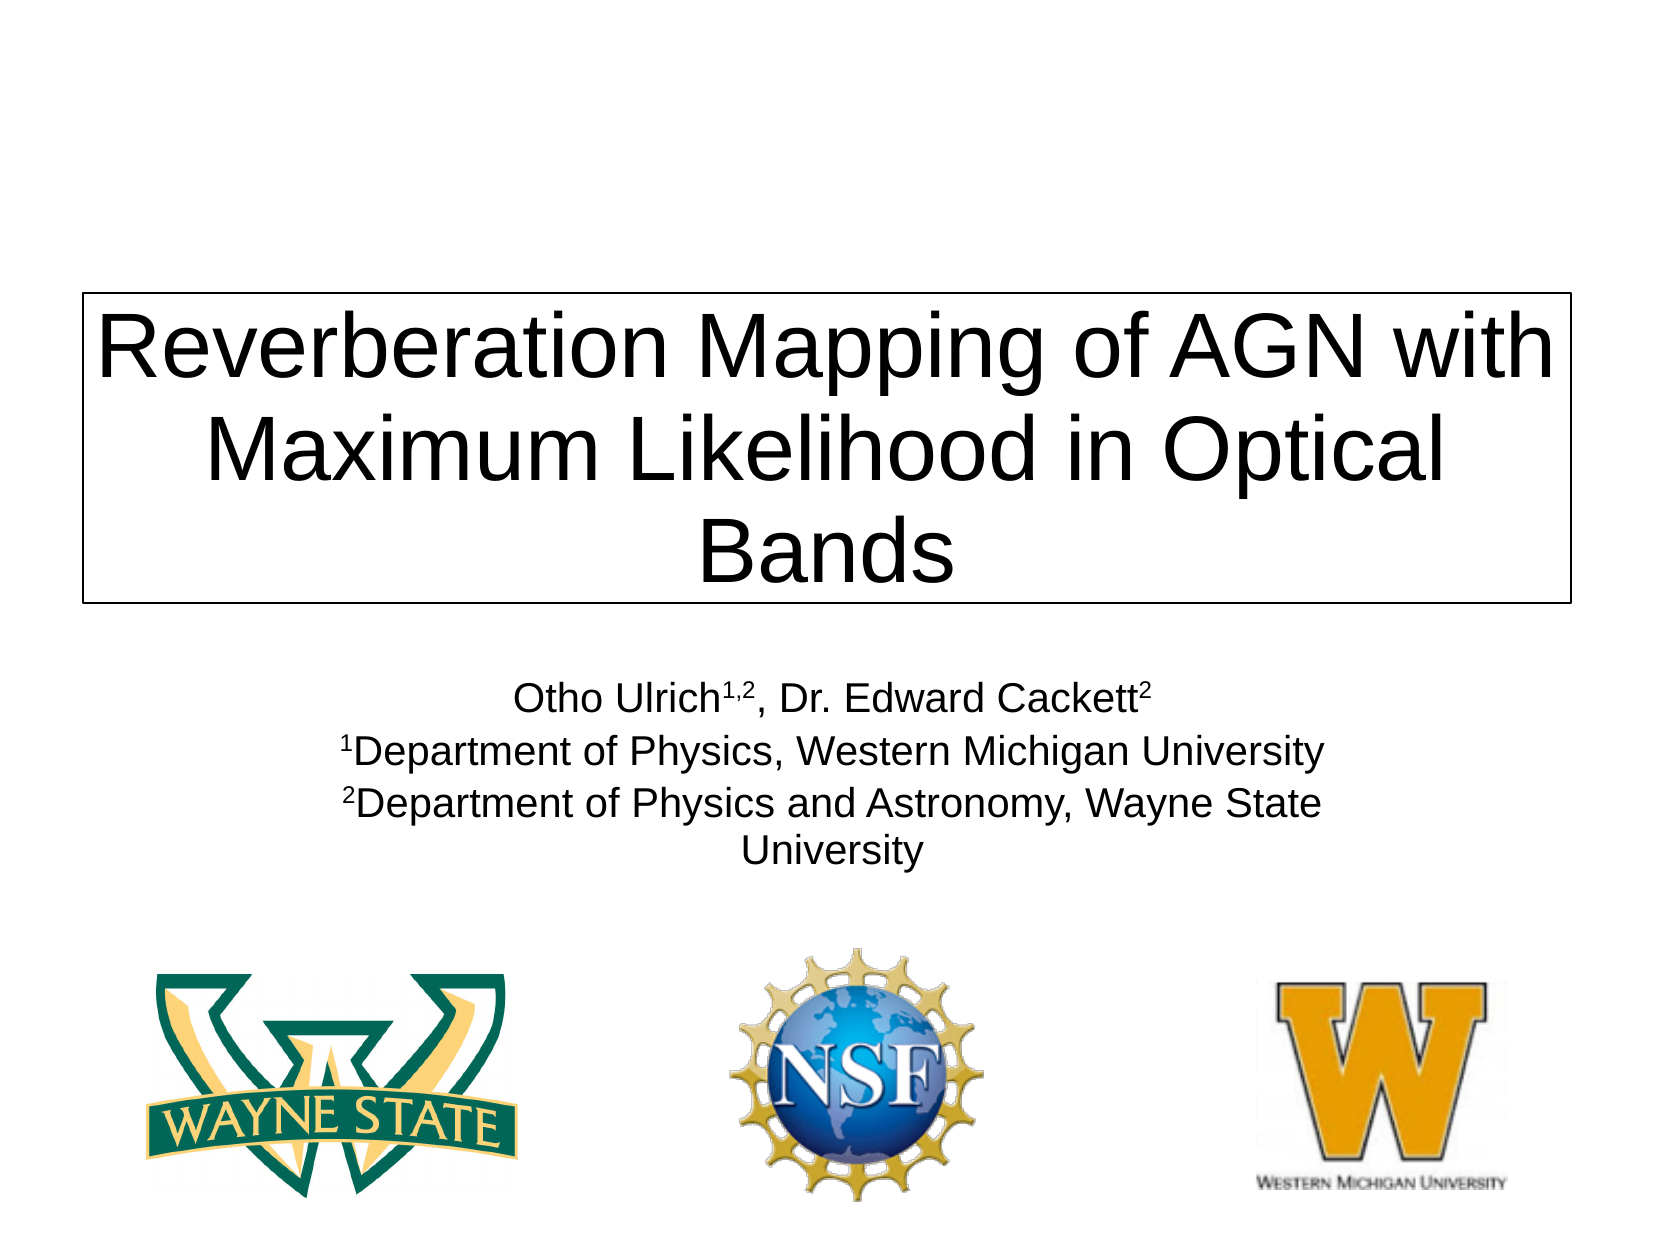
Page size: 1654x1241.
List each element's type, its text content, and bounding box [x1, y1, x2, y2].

picture [146, 974, 518, 1198]
subtitle Otho Ulrich1,2, Dr. Edward Cackett2 1Department of Physics, Western Michigan University 2Department of Physics and Astronomy, Wayne State University [270, 675, 1396, 1035]
picture [727, 944, 987, 1206]
picture [1255, 981, 1508, 1190]
title Reverberation Mapping of AGN with Maximum Likelihood in Optical Bands [82, 293, 1571, 604]
